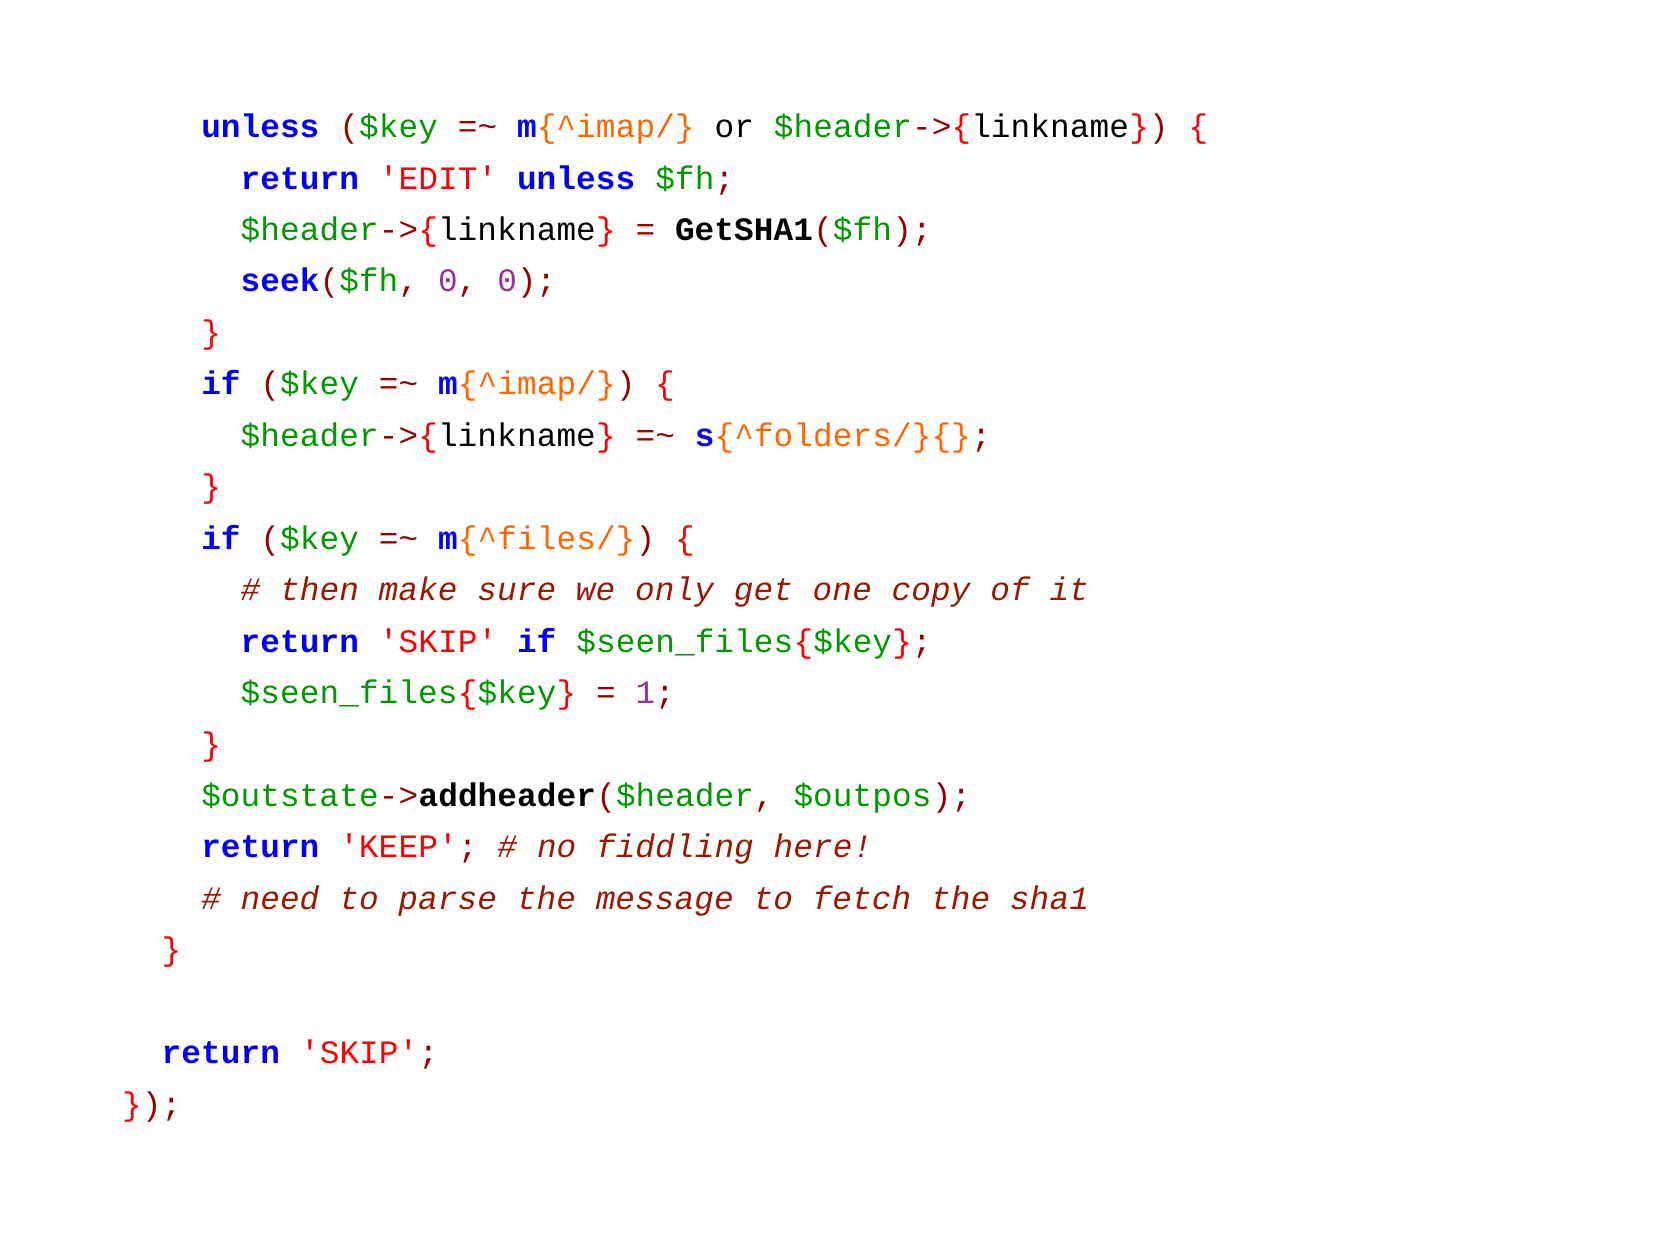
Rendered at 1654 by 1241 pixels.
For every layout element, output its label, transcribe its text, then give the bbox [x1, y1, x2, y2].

list unless ($key =~ m{^imap/} or $header->{linkname}) { return 'EDIT' unless $fh; $header->{linkname} = GetSHA1($fh); seek($fh, 0, 0); } if ($key =~ m{^imap/}) { $header->{linkname} =~ s{^folders/}{}; } if ($key =~ m{^files/}) { # then make sure we only get one copy of it return 'SKIP' if $seen_files{$key}; $seen_files{$key} = 1; } $outstate->addheader($header, $outpos); return 'KEEP'; # no fiddling here! # need to parse the message to fetch the sha1 } return 'SKIP'; }); [82, 110, 1571, 1145]
